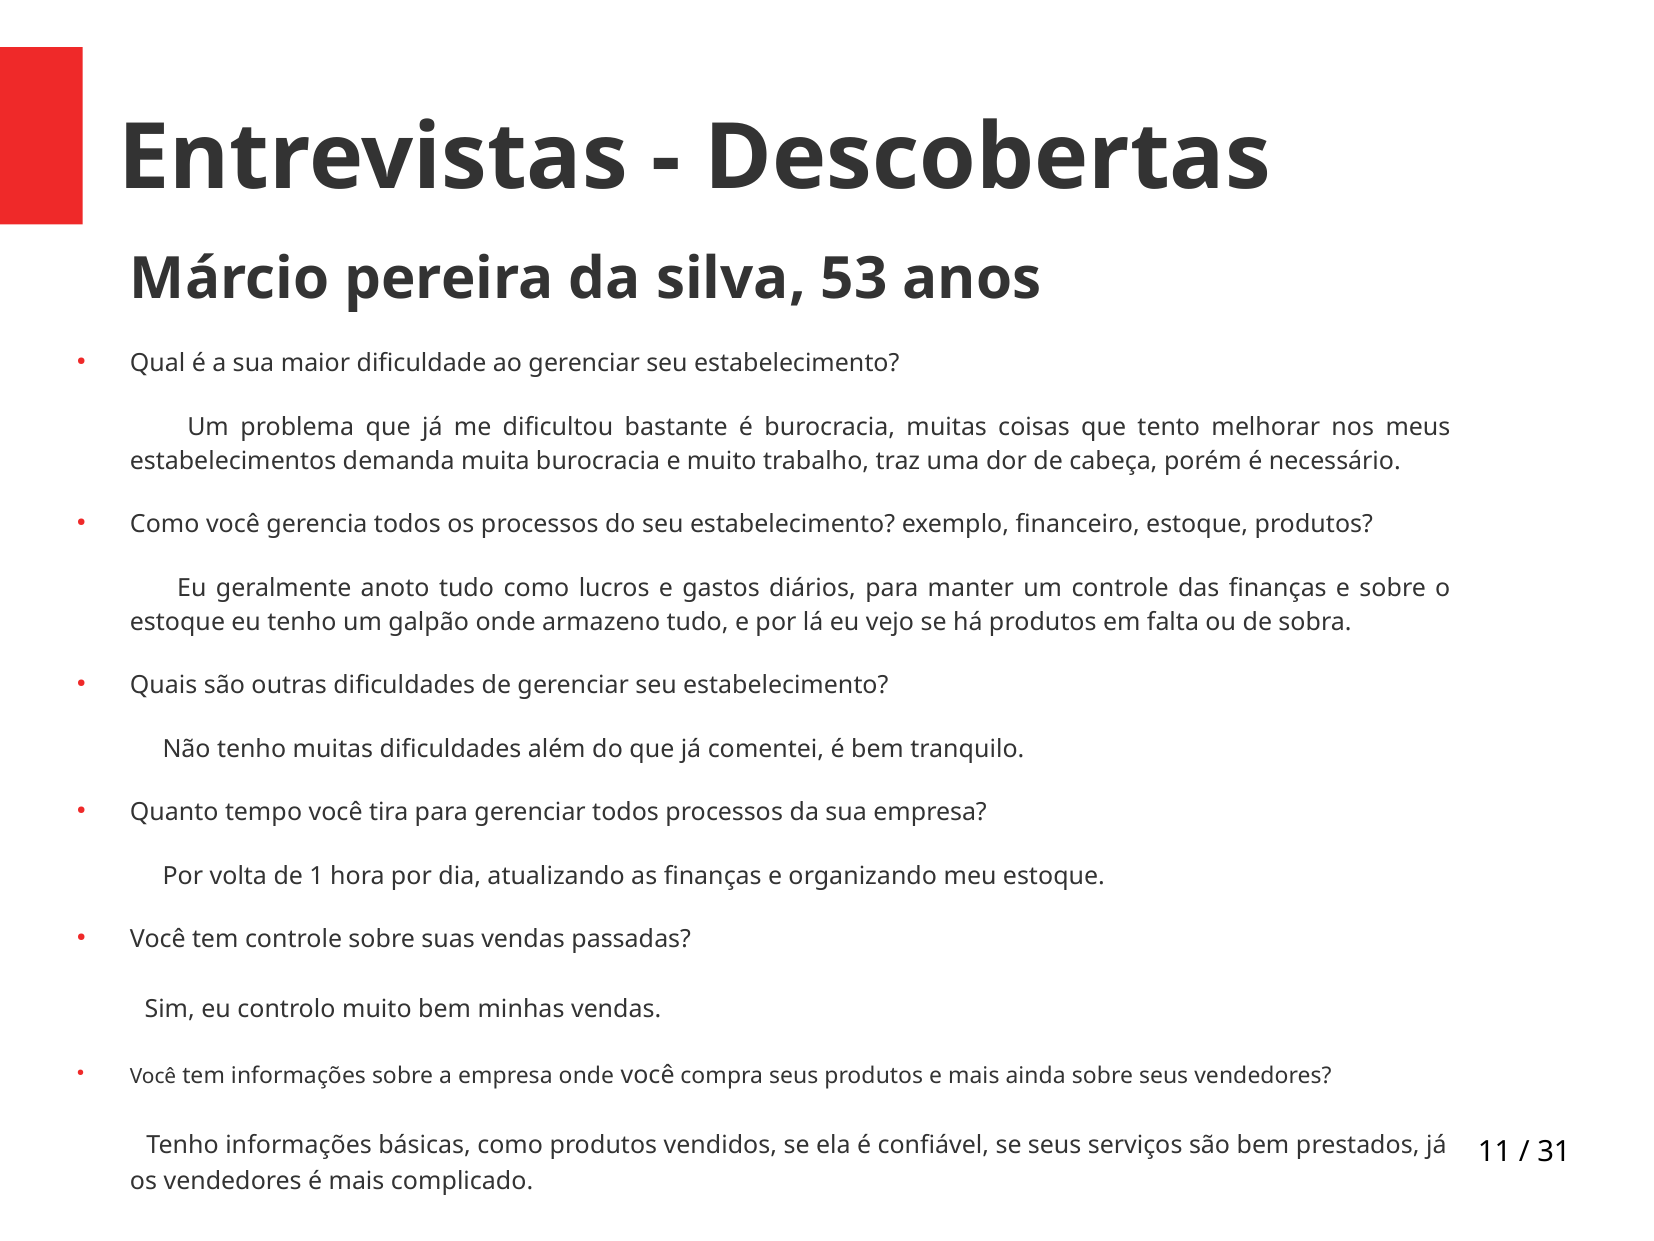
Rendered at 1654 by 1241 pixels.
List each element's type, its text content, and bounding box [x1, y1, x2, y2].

title Entrevistas - Descobertas [118, 49, 1571, 257]
list Márcio pereira da silva, 53 anos Qual é a sua maior dificuldade ao gerenciar seu estabelecimento? Um problema que já me dificultou bastante é burocracia, muitas coisas que tento melhorar nos meus estabelecimentos demanda muita burocracia e muito trabalho, traz uma dor de cabeça, porém é necessário. Como você gerencia todos os processos do seu estabelecimento? exemplo, financeiro, estoque, produtos? Eu geralmente anoto tudo como lucros e gastos diários, para manter um controle das finanças e sobre o estoque eu tenho um galpão onde armazeno tudo, e por lá eu vejo se há produtos em falta ou de sobra. Quais são outras dificuldades de gerenciar seu estabelecimento? Não tenho muitas dificuldades além do que já comentei, é bem tranquilo. Quanto tempo você tira para gerenciar todos processos da sua empresa? Por volta de 1 hora por dia, atualizando as finanças e organizando meu estoque. Você tem controle sobre suas vendas passadas? Sim, eu controlo muito bem minhas vendas. Você tem informações sobre a empresa onde você compra seus produtos e mais ainda sobre seus vendedores? Tenho informações básicas, como produtos vendidos, se ela é confiável, se seus serviços são bem prestados, já os vendedores é mais complicado. [59, 236, 1453, 1217]
